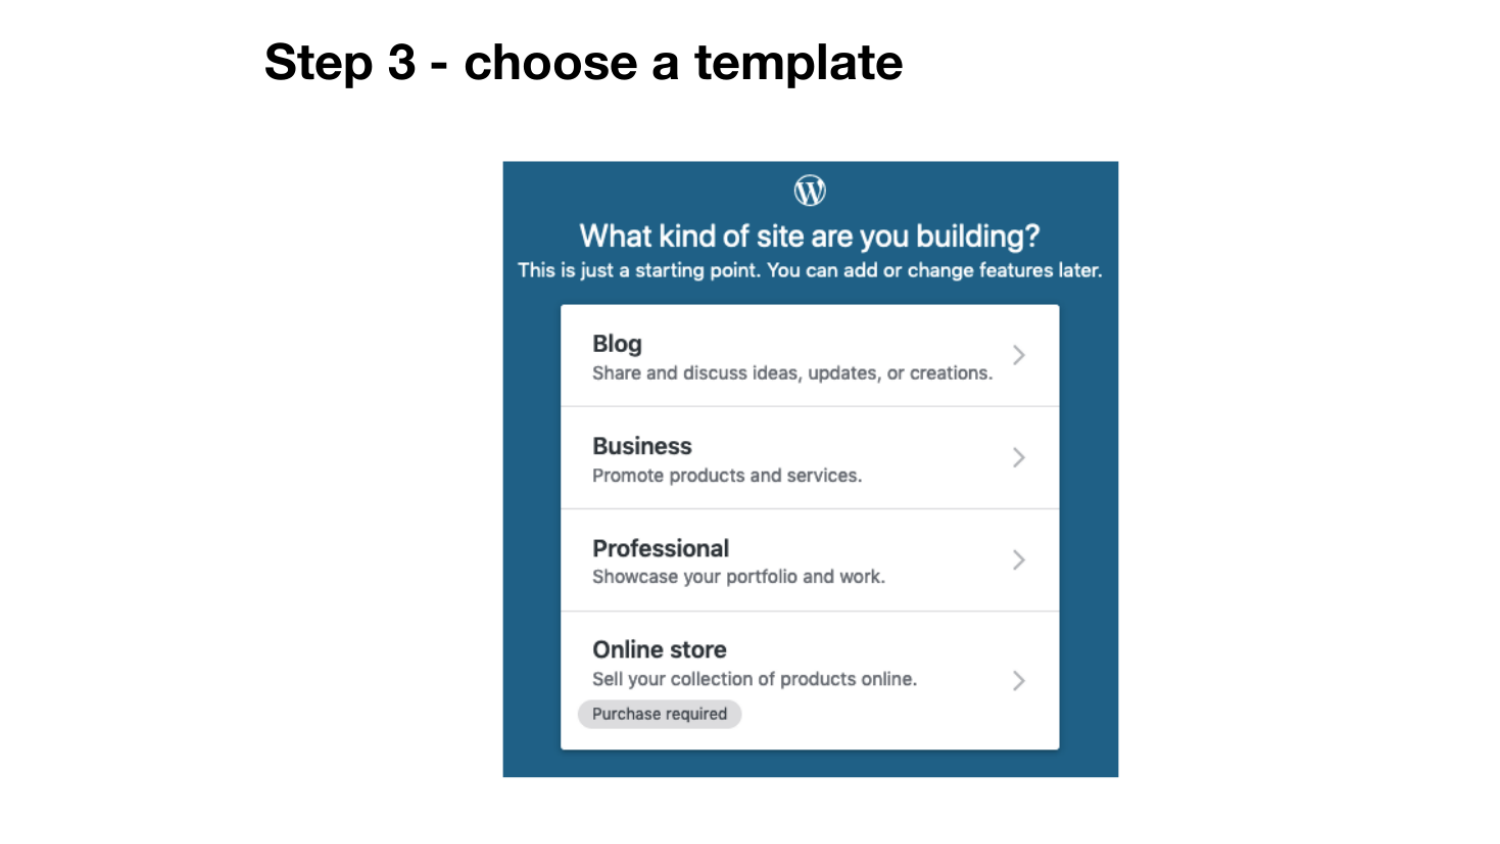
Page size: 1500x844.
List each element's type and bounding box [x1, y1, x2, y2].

picture [244, 24, 1255, 819]
